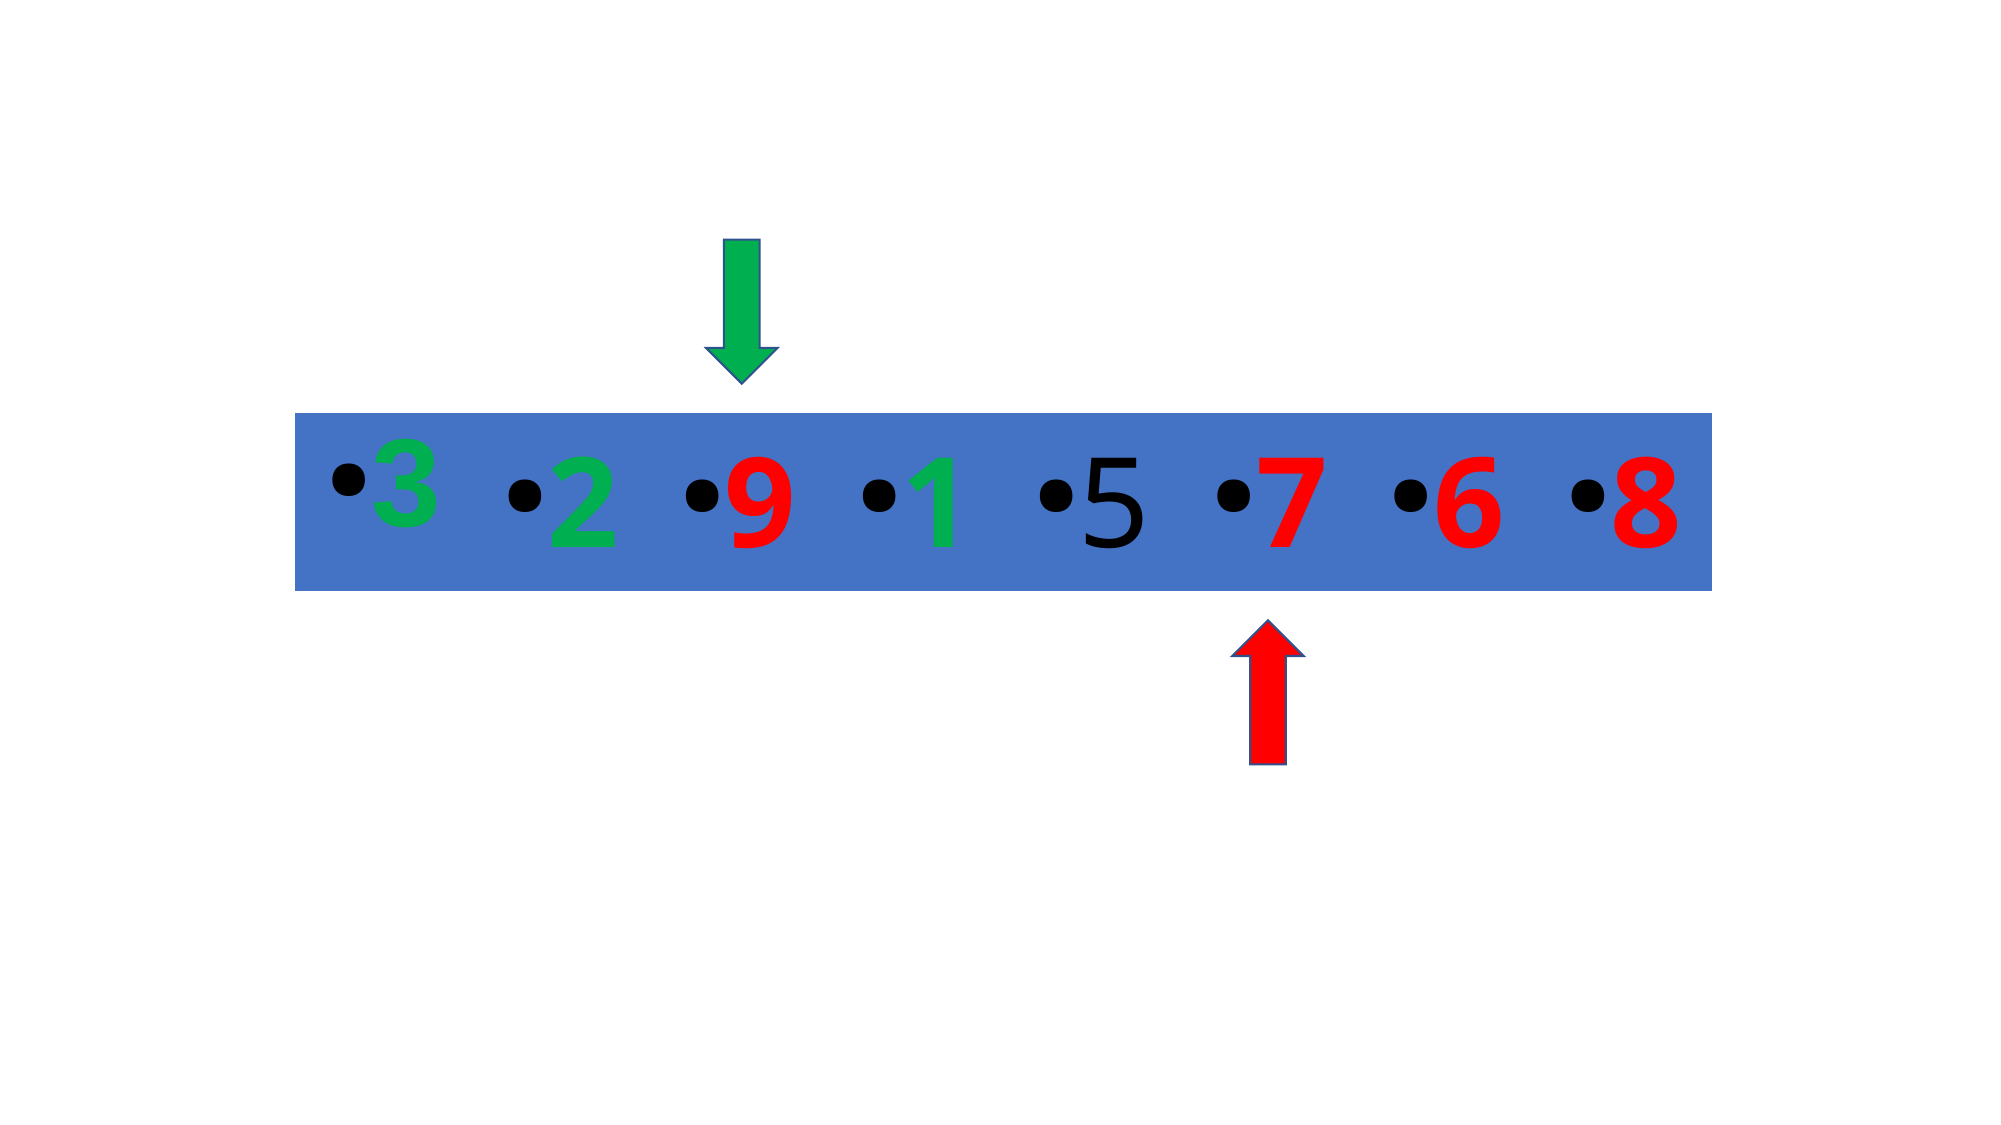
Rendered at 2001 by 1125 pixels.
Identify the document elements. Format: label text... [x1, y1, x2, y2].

table_header 1 [826, 413, 1004, 591]
table_header 8 [1535, 413, 1712, 591]
text_box [706, 239, 778, 384]
table_header 7 [1181, 413, 1358, 591]
table_header 2 [472, 413, 649, 591]
table_header 6 [1358, 413, 1535, 591]
text_box [1232, 620, 1304, 765]
table_header 9 [649, 413, 826, 591]
table_header 5 [1004, 413, 1181, 591]
table_header 3 [295, 413, 472, 591]
